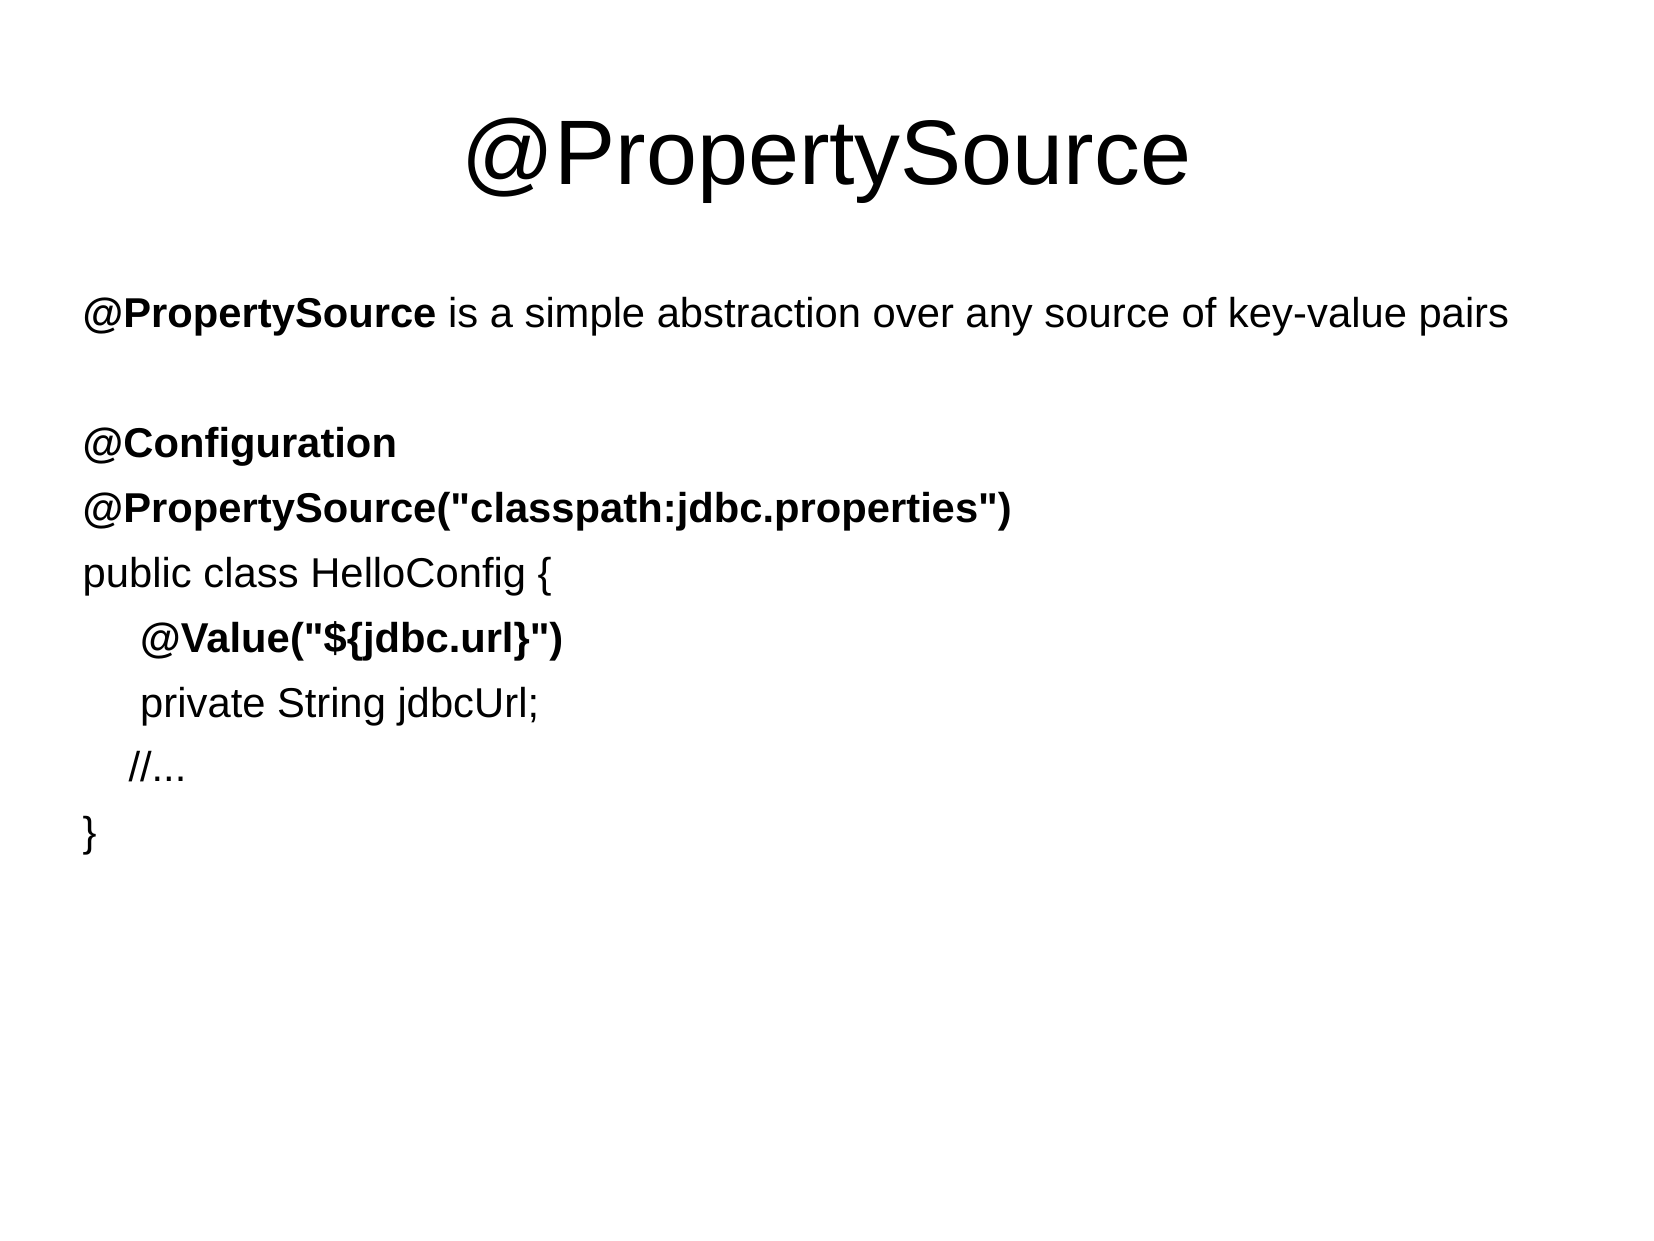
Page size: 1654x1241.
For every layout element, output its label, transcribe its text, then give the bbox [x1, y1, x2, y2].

title @PropertySource [82, 49, 1571, 257]
list @PropertySource is a simple abstraction over any source of key-value pairs @Configuration @PropertySource("classpath:jdbc.properties") public class HelloConfig { @Value("${jdbc.url}") private String jdbcUrl; //... } [82, 290, 1571, 1141]
